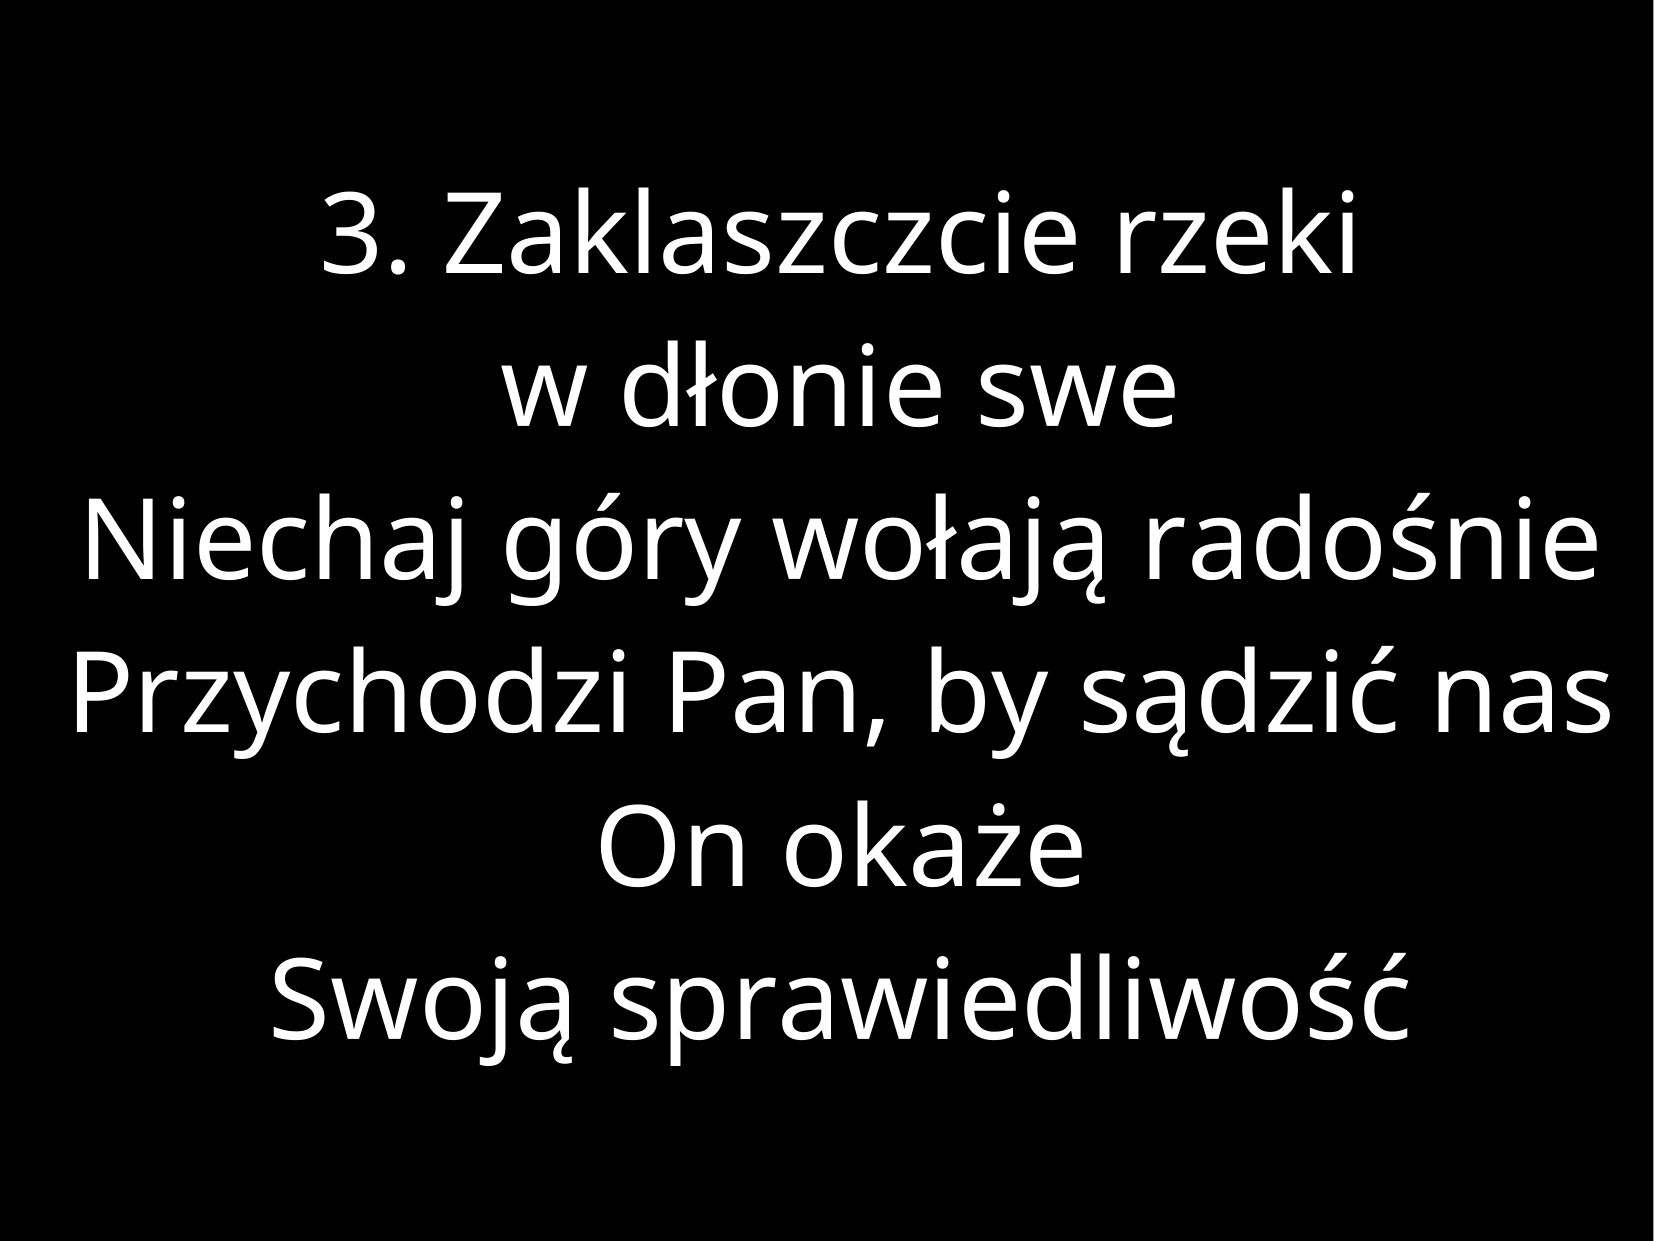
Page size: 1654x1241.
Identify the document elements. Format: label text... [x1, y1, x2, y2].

title 3. Zaklaszczcie rzeki w dłonie swe Niechaj góry wołają radośnie Przychodzi Pan, by sądzić nas On okaże Swoją sprawiedliwość [0, 0, 1654, 1241]
